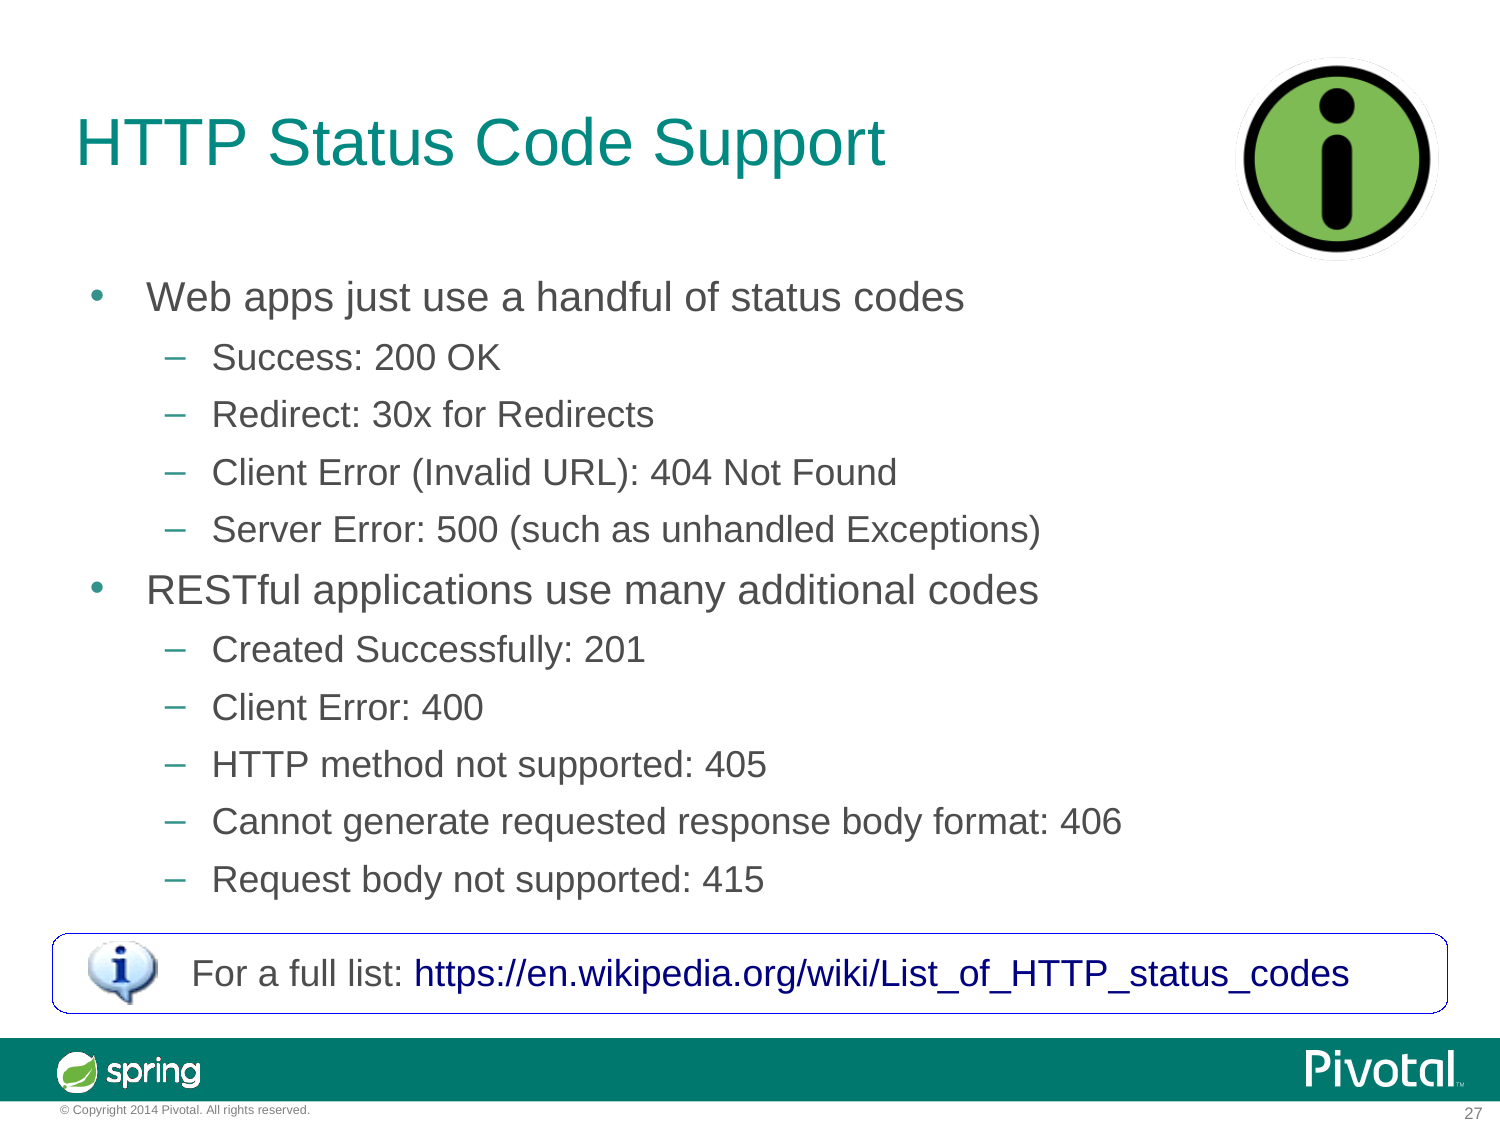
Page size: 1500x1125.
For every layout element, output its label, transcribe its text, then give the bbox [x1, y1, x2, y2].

list Web apps just use a handful of status codes Success: 200 OK Redirect: 30x for Redirects Client Error (Invalid URL): 404 Not Found Server Error: 500 (such as unhandled Exceptions) RESTful applications use many additional codes Created Successfully: 201 Client Error: 400 HTTP method not supported: 405 Cannot generate requested response body format: 406 Request body not supported: 415 [75, 262, 1426, 933]
picture [32, 1041, 210, 1103]
text_box [52, 933, 1448, 1014]
text_box For a full list: https://en.wikipedia.org/wiki/List_of_HTTP_status_codes [174, 941, 1433, 1006]
title HTTP Status Code Support [75, 45, 1426, 233]
picture [1306, 1050, 1464, 1087]
picture [88, 941, 158, 1006]
picture [1233, 55, 1441, 263]
